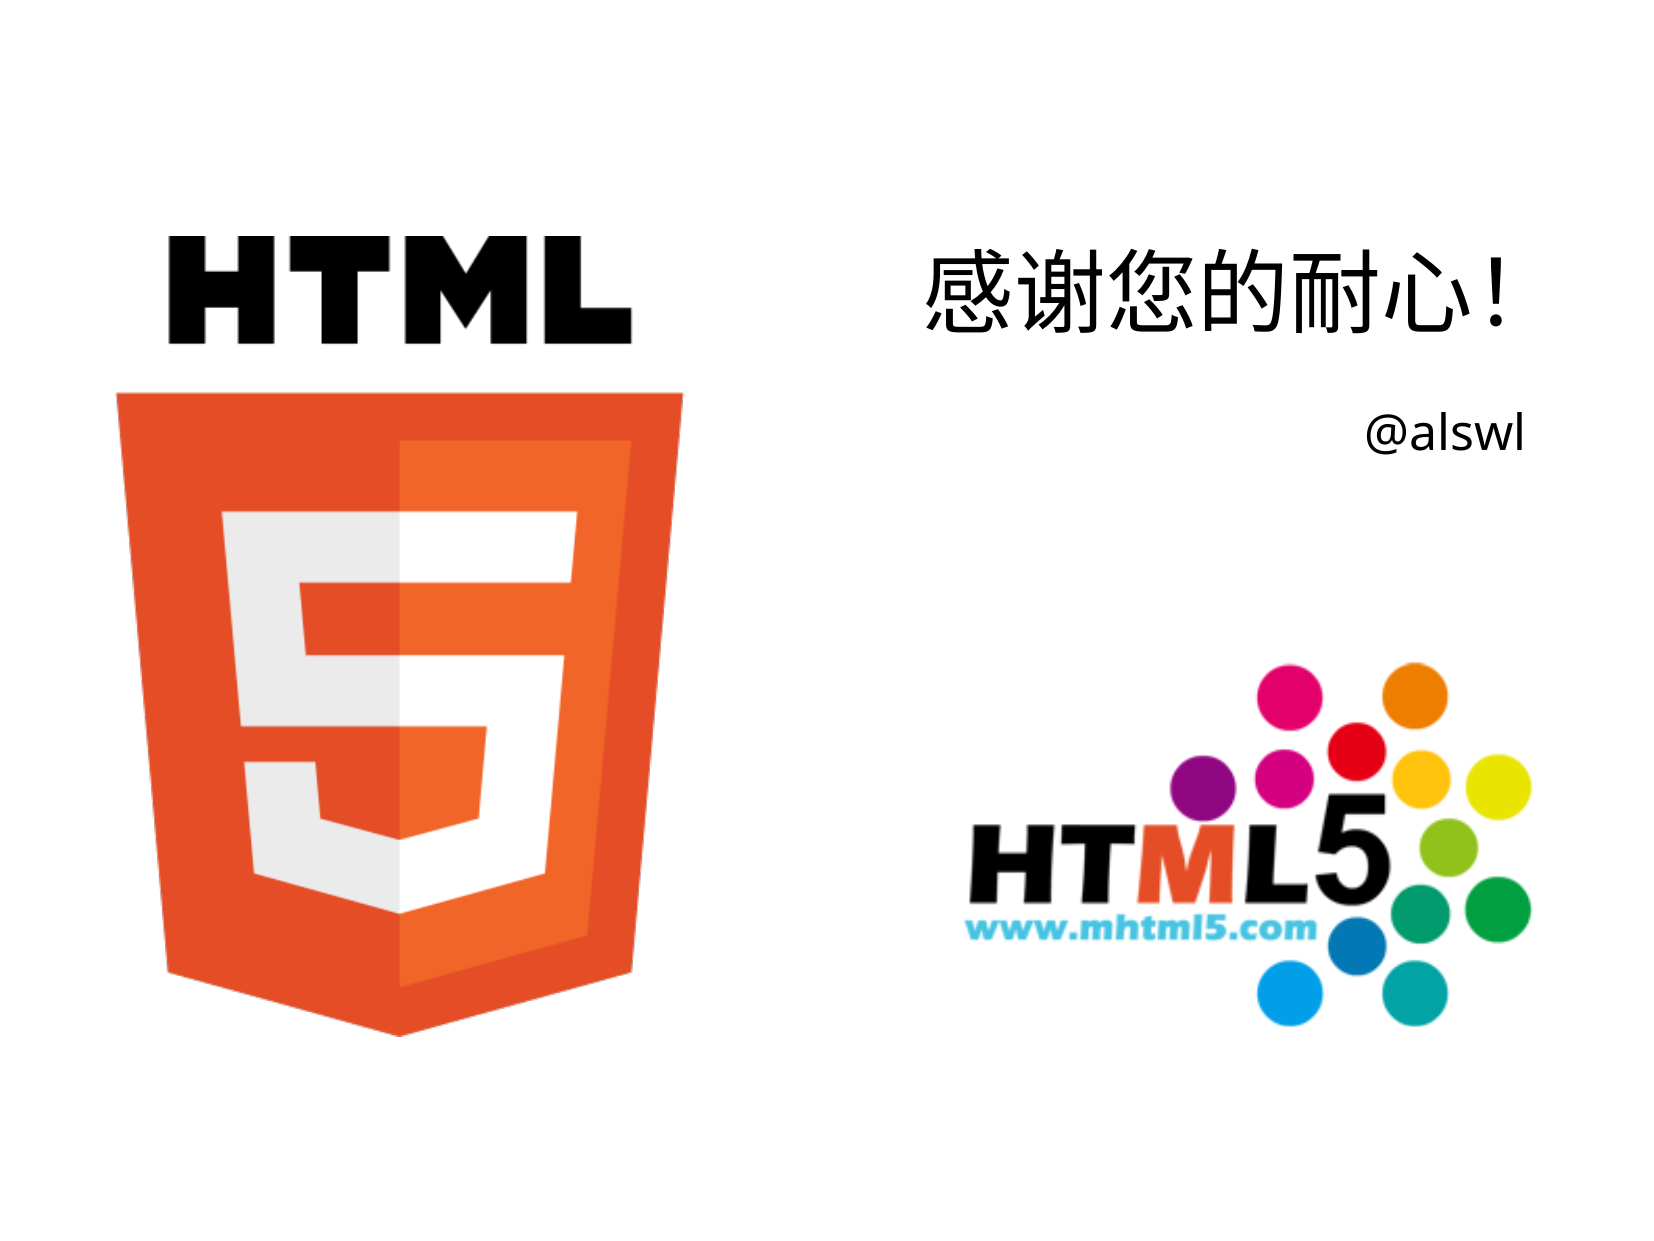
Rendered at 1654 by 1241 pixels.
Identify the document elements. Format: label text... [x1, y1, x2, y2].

title 感谢您的耐心！ [395, 183, 1565, 391]
picture [910, 602, 1577, 1088]
picture [0, 236, 800, 1037]
text_box @alswl [1068, 389, 1542, 464]
